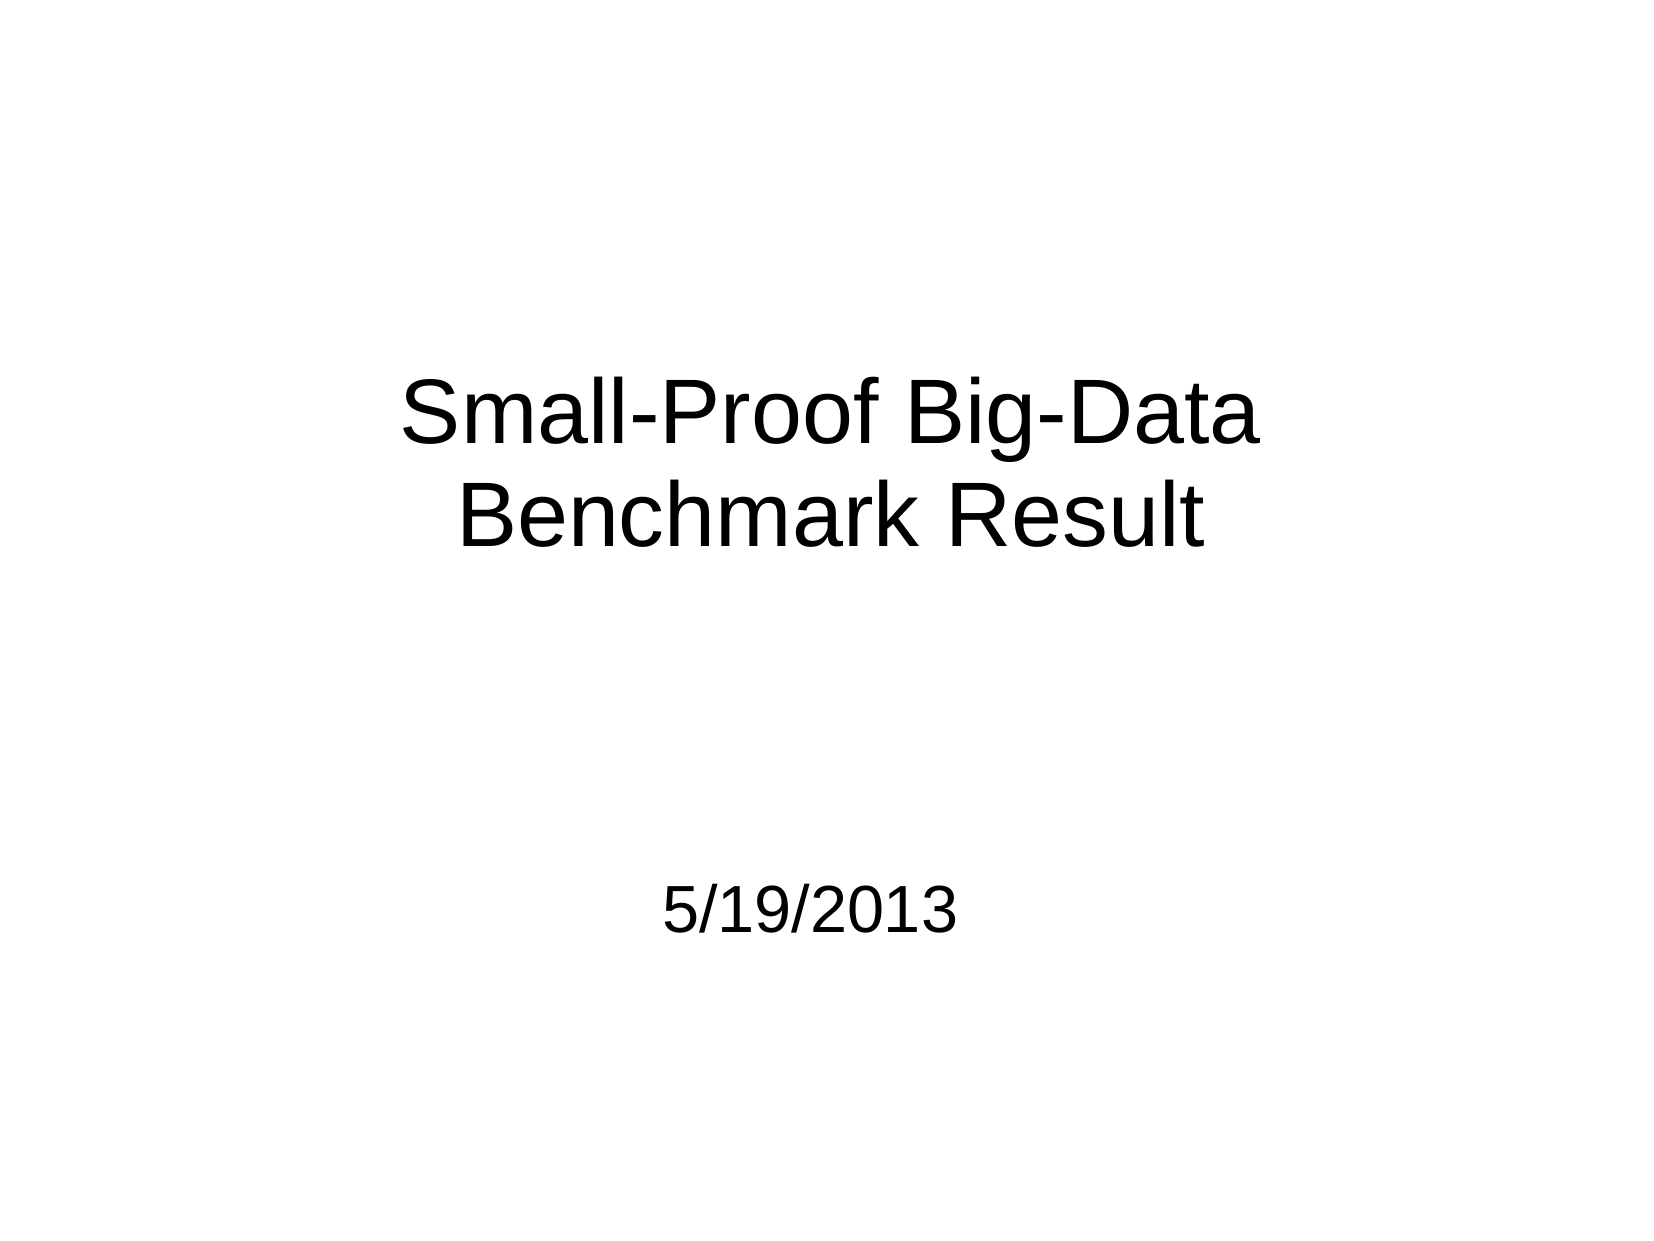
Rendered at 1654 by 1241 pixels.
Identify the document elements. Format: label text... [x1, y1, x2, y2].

subtitle 5/19/2013 [82, 810, 1538, 1010]
title Small-Proof Big-Data Benchmark Result [86, 360, 1576, 568]
